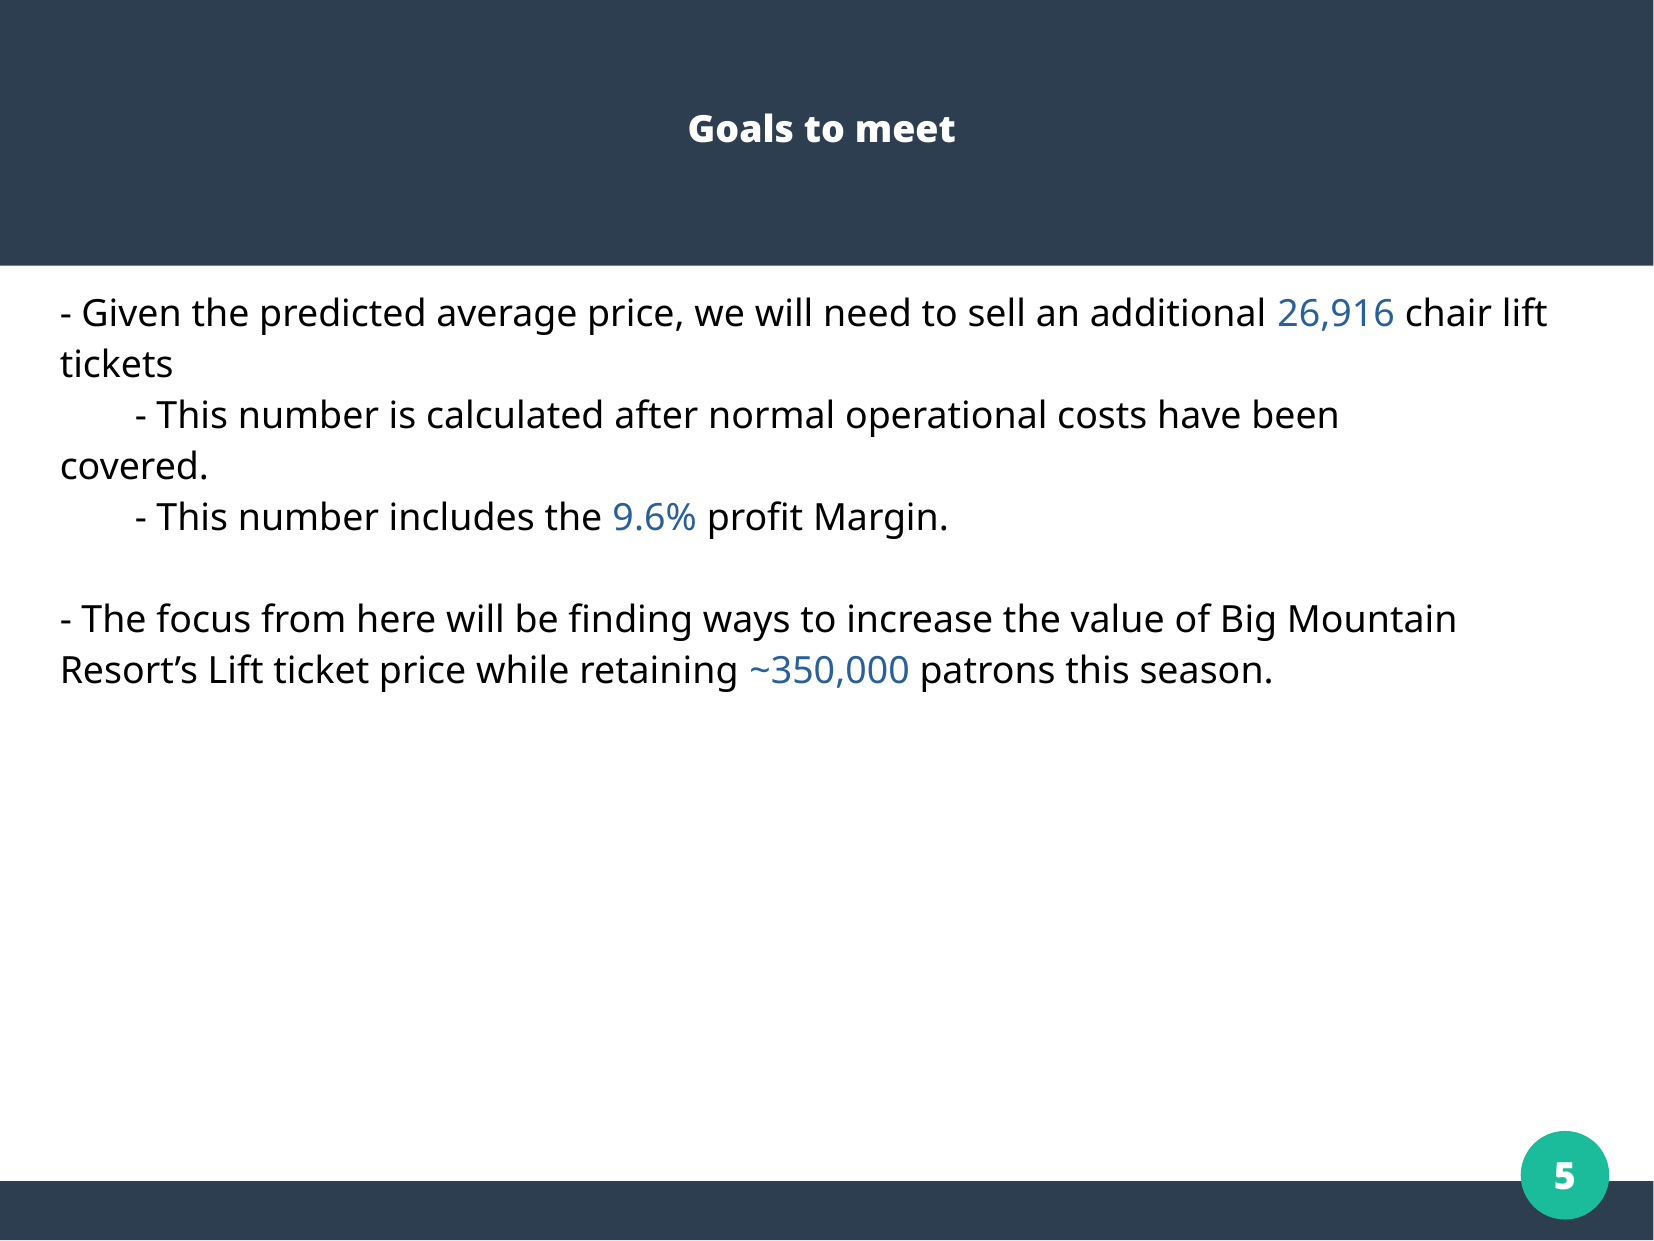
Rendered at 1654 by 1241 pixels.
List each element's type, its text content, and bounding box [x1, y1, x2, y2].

text_box - Given the predicted average price, we will need to sell an additional 26,916 chair lift tickets - This number is calculated after normal operational costs have been covered. - This number includes the 9.6% profit Margin. - The focus from here will be finding ways to increase the value of Big Mountain Resort’s Lift ticket price while retaining ~350,000 patrons this season. [45, 279, 1591, 686]
title Goals to meet [59, 49, 1595, 207]
